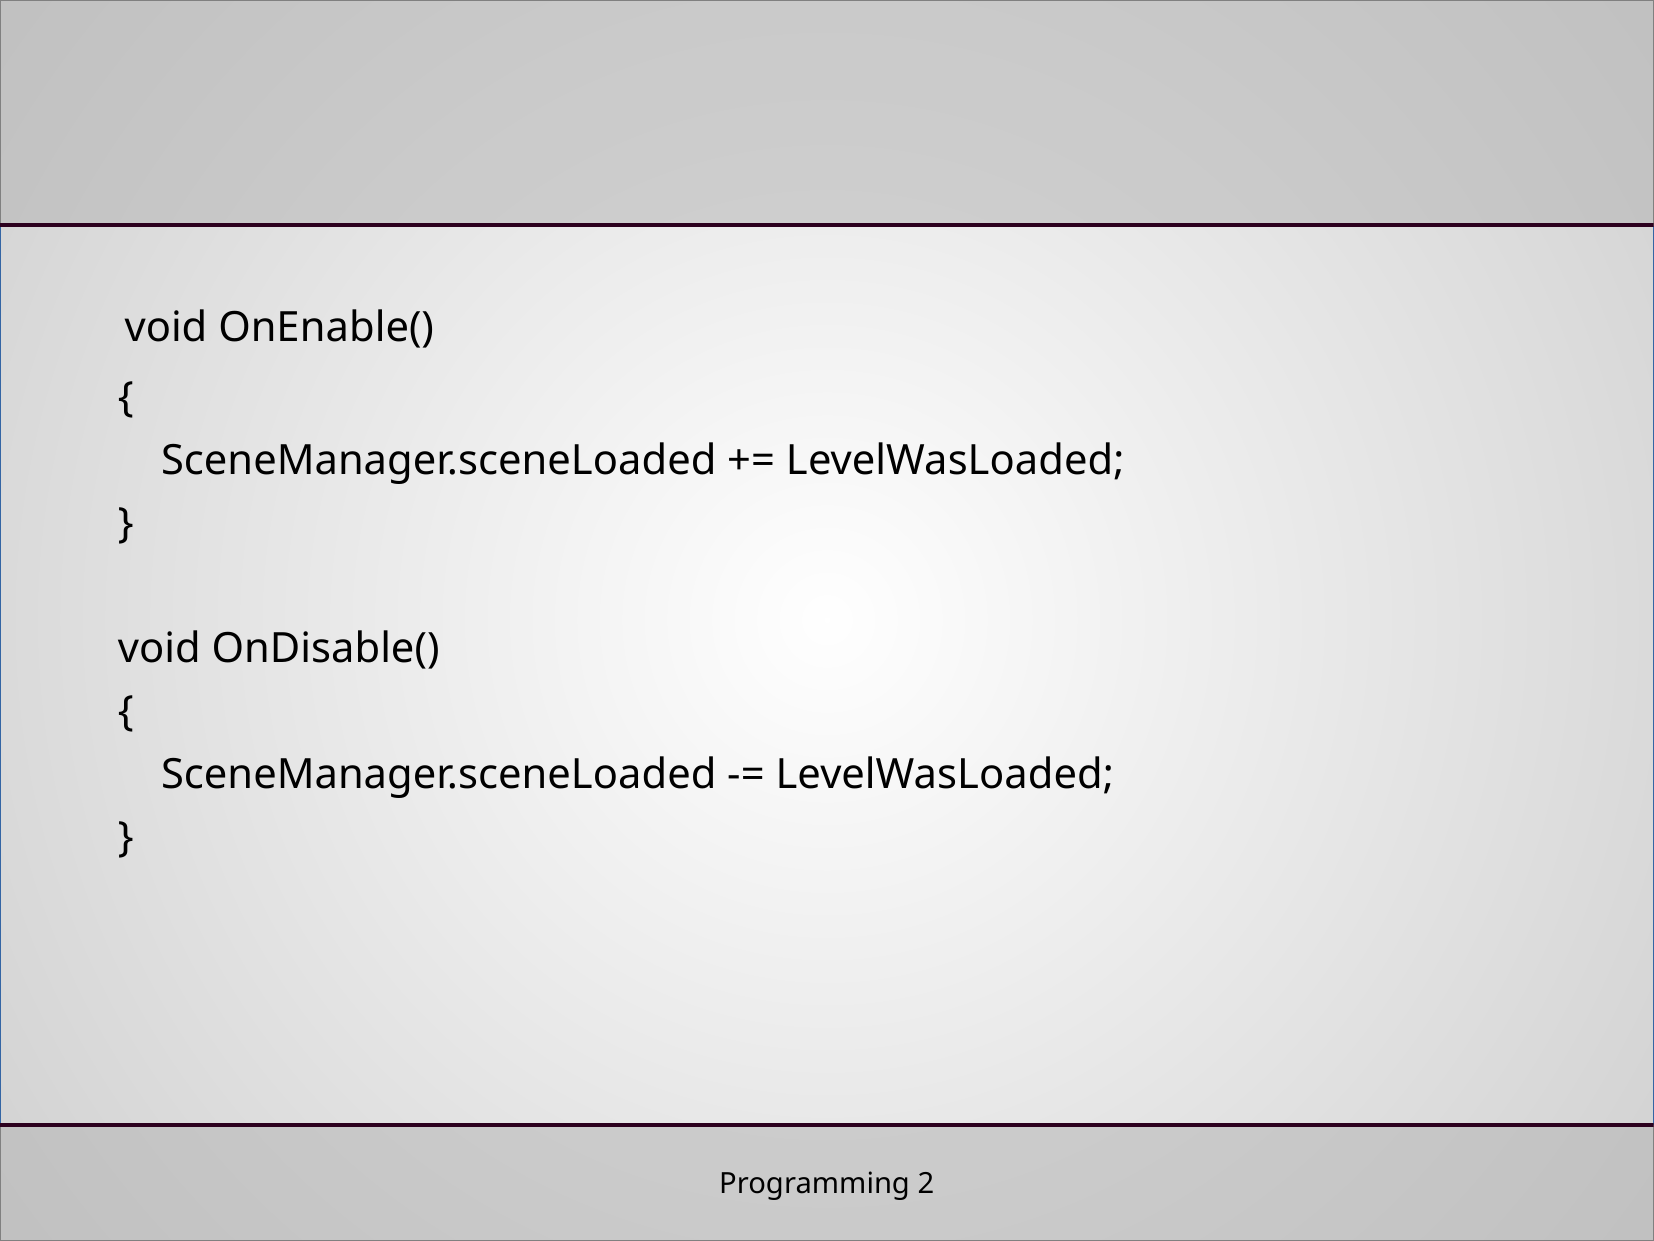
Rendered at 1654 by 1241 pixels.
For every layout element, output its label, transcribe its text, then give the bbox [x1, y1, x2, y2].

list void OnEnable() { SceneManager.sceneLoaded += LevelWasLoaded; } void OnDisable() { SceneManager.sceneLoaded -= LevelWasLoaded; } [75, 270, 1571, 1075]
